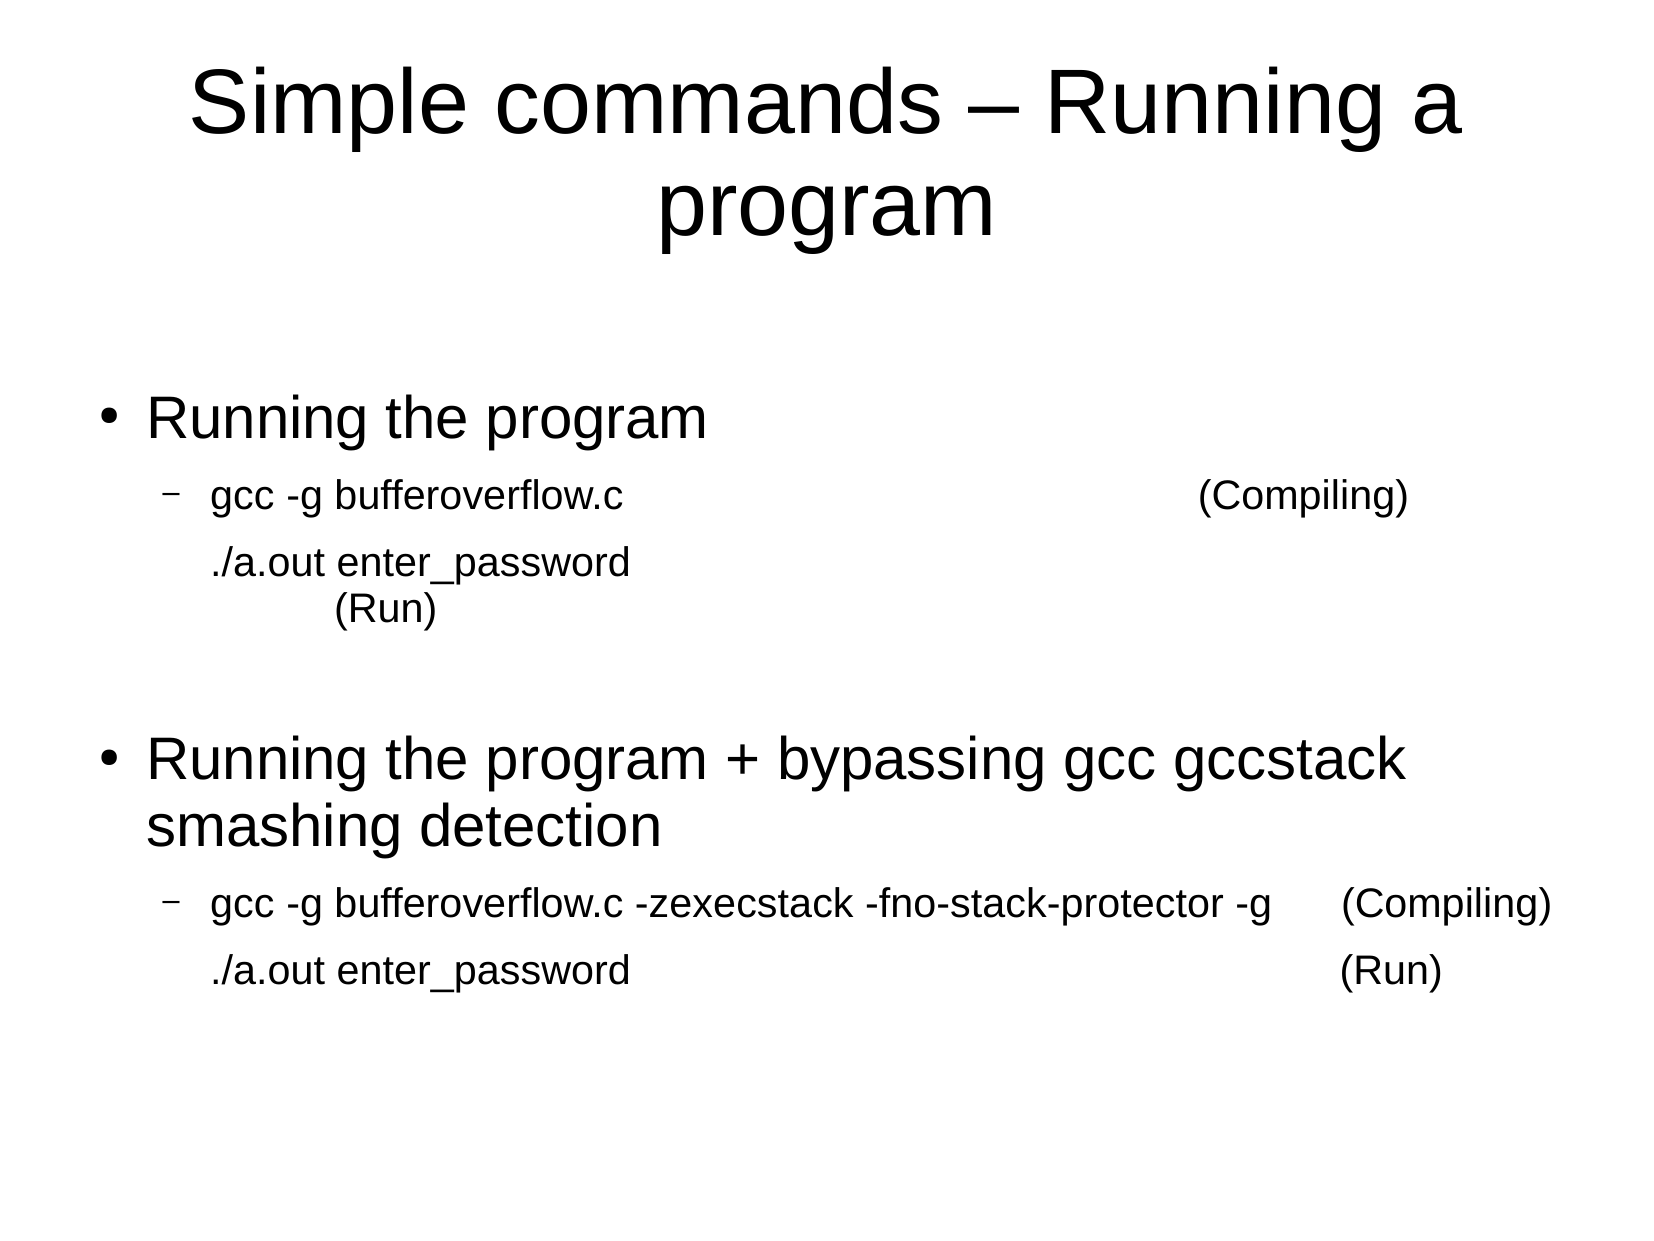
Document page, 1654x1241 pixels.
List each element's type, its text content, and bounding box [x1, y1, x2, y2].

title Simple commands – Running a program [82, 49, 1571, 257]
list Running the program gcc -g bufferoverflow.c (Compiling) ./a.out enter_password (Run) Running the program + bypassing gcc gccstack smashing detection gcc -g bufferoverflow.c -zexecstack -fno-stack-protector -g (Compiling) ./a.out enter_password (Run) [82, 290, 1571, 1010]
